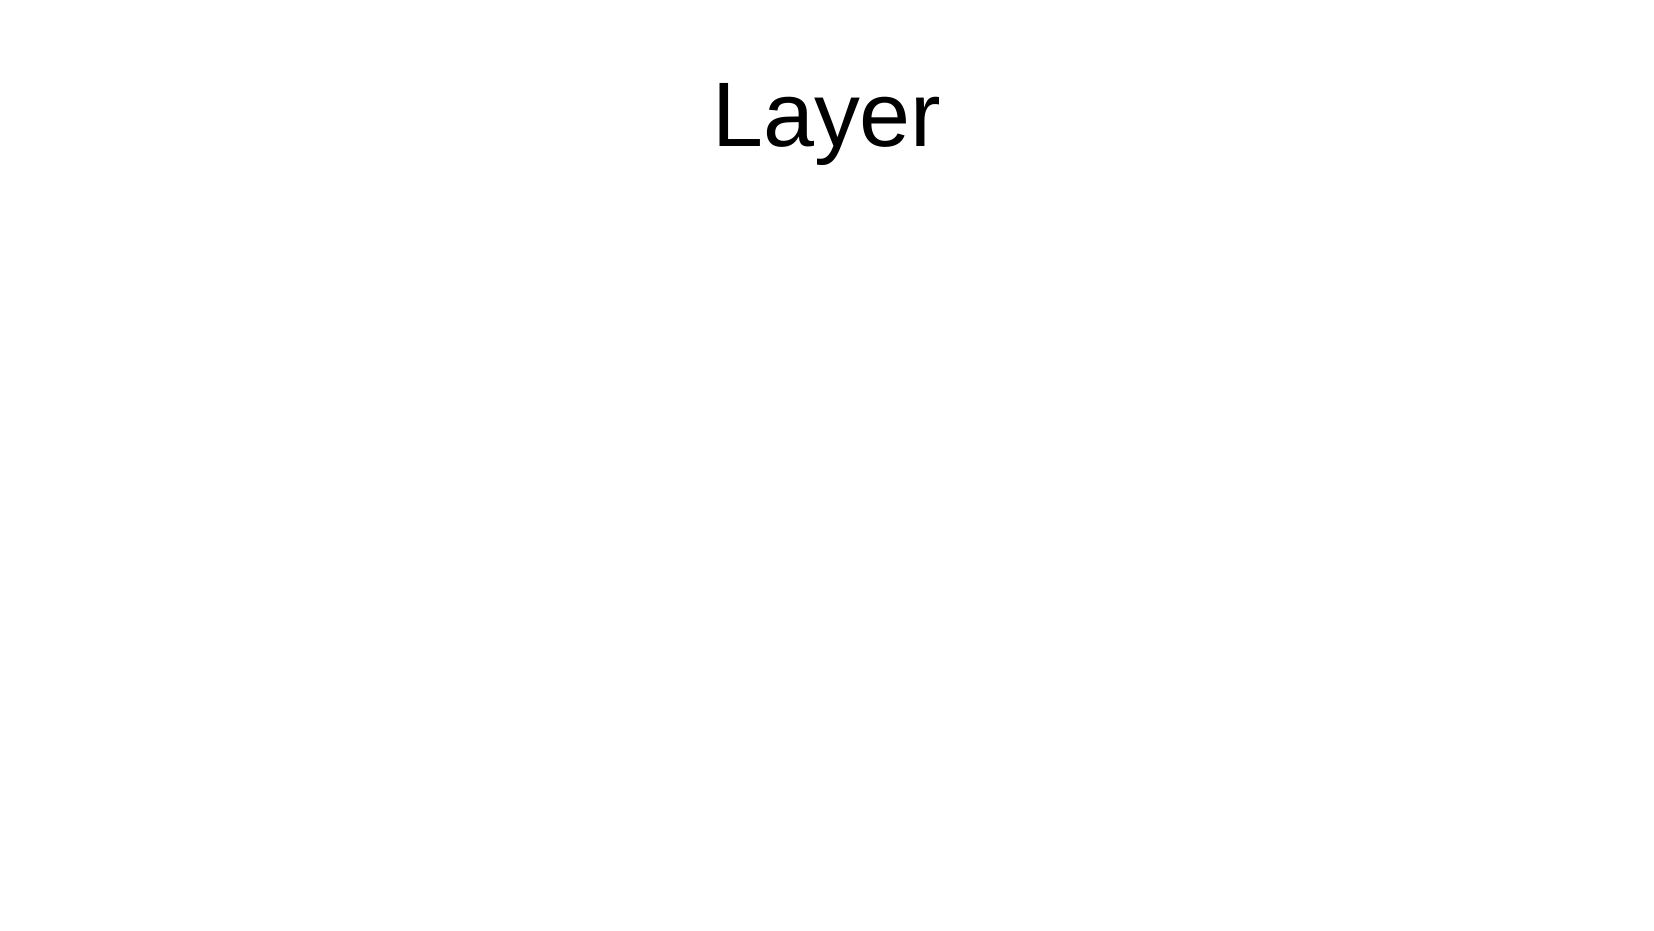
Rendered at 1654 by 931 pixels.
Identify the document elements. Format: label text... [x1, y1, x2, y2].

title Layer [82, 37, 1571, 193]
